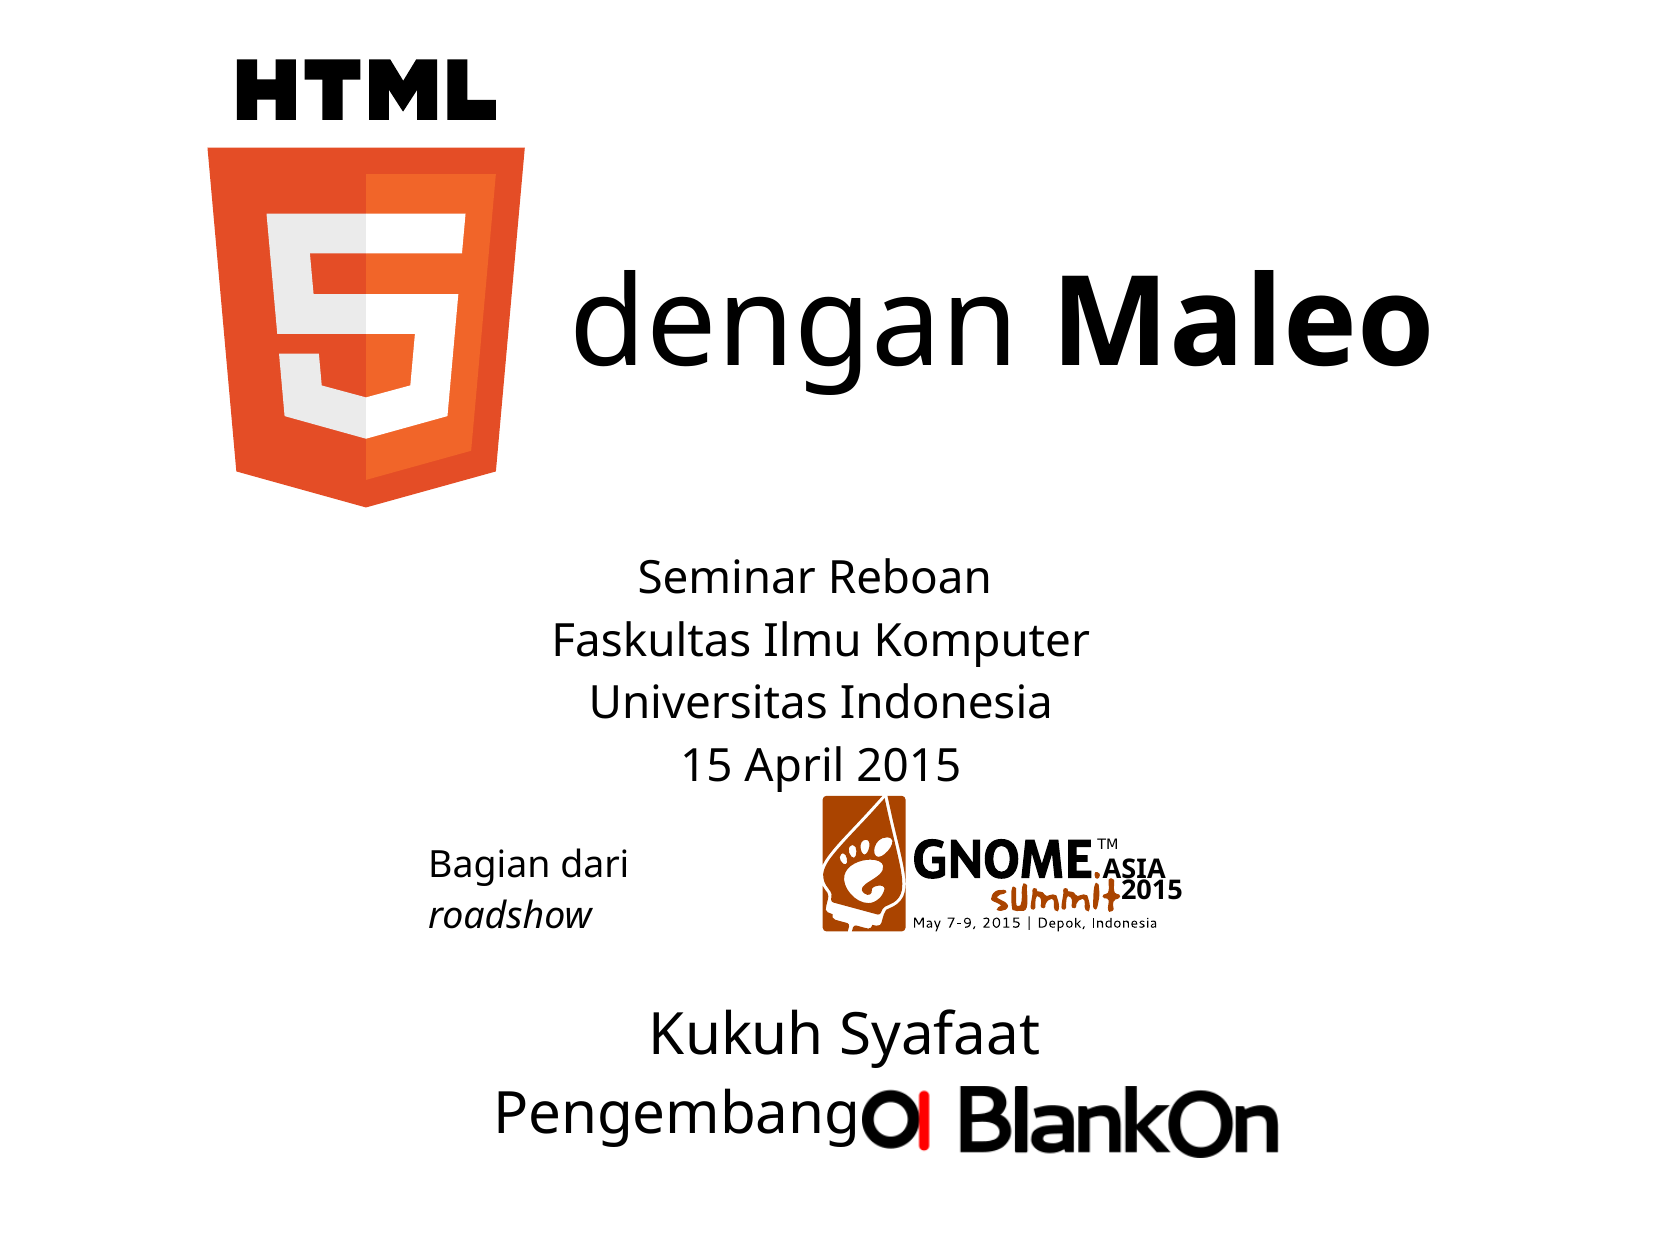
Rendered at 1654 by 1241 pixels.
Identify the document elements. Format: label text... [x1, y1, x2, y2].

text_box Bagian dari roadshow [413, 829, 815, 907]
picture [862, 1086, 1279, 1158]
text_box dengan Maleo [555, 224, 1465, 408]
text_box Kukuh Syafaat Pengembang [472, 905, 1217, 1235]
picture [141, 59, 591, 508]
picture [803, 800, 1211, 905]
text_box Seminar Reboan Faskultas Ilmu Komputer Universitas Indonesia 15 April 2015 [354, 537, 1288, 800]
